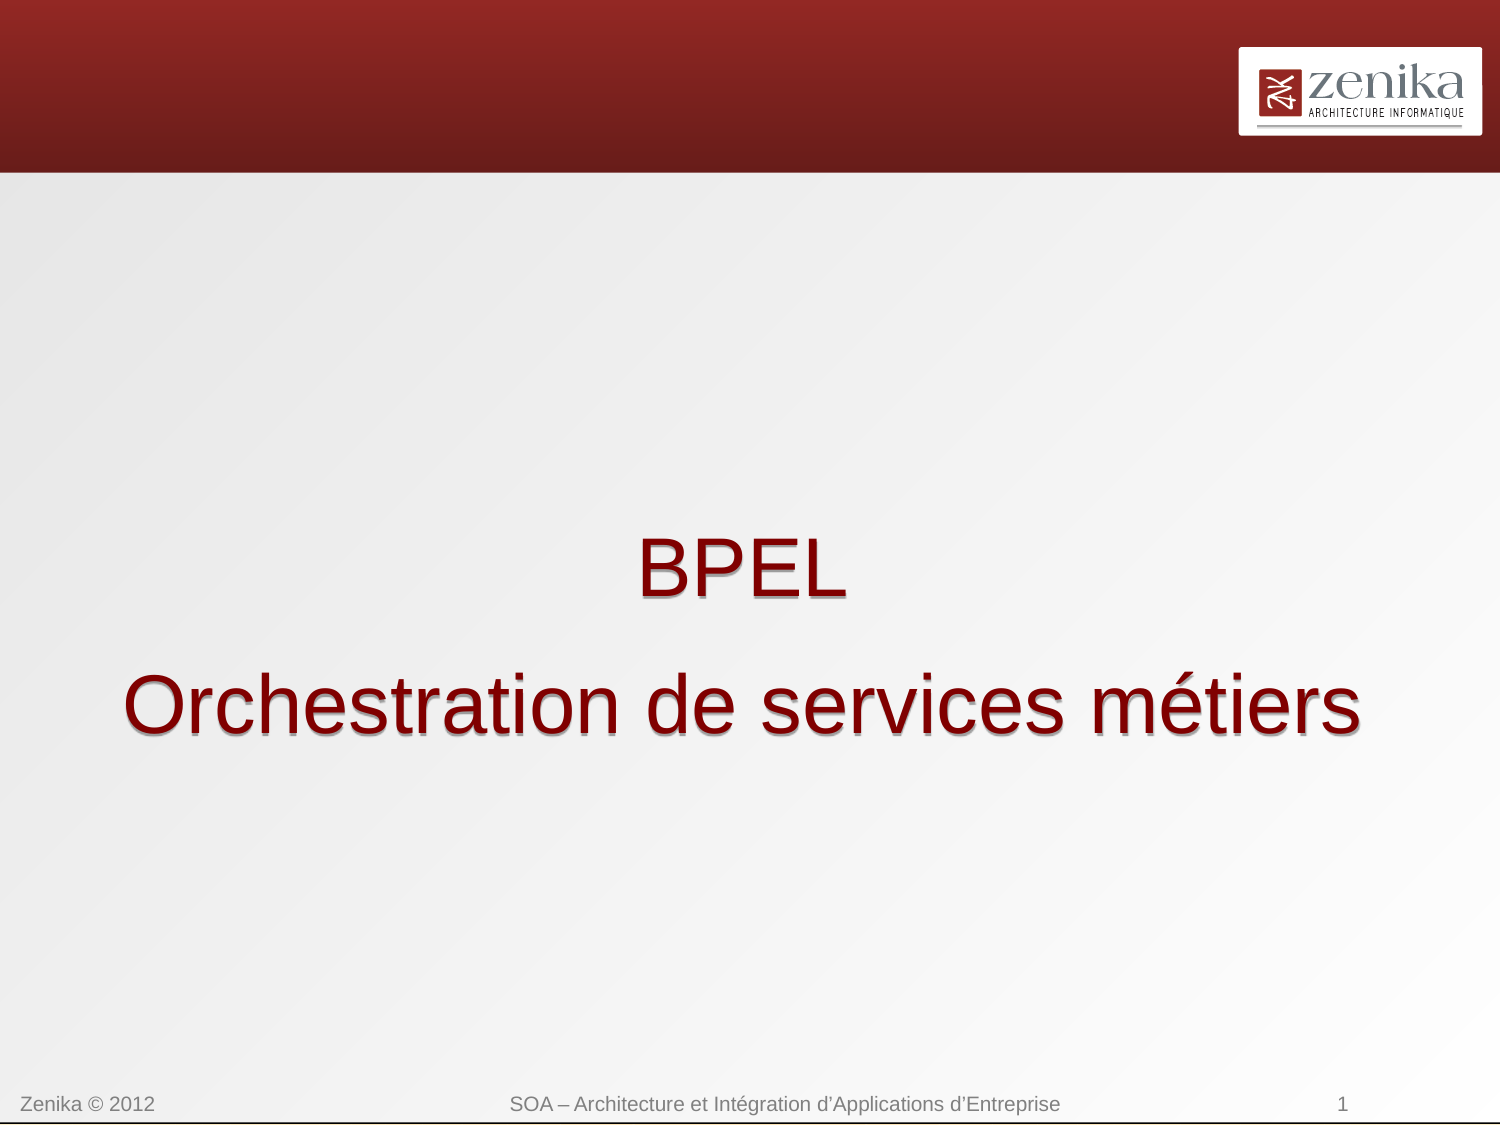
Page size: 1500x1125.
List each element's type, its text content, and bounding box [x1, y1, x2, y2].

subtitle BPEL Orchestration de services métiers [50, 249, 1435, 1079]
